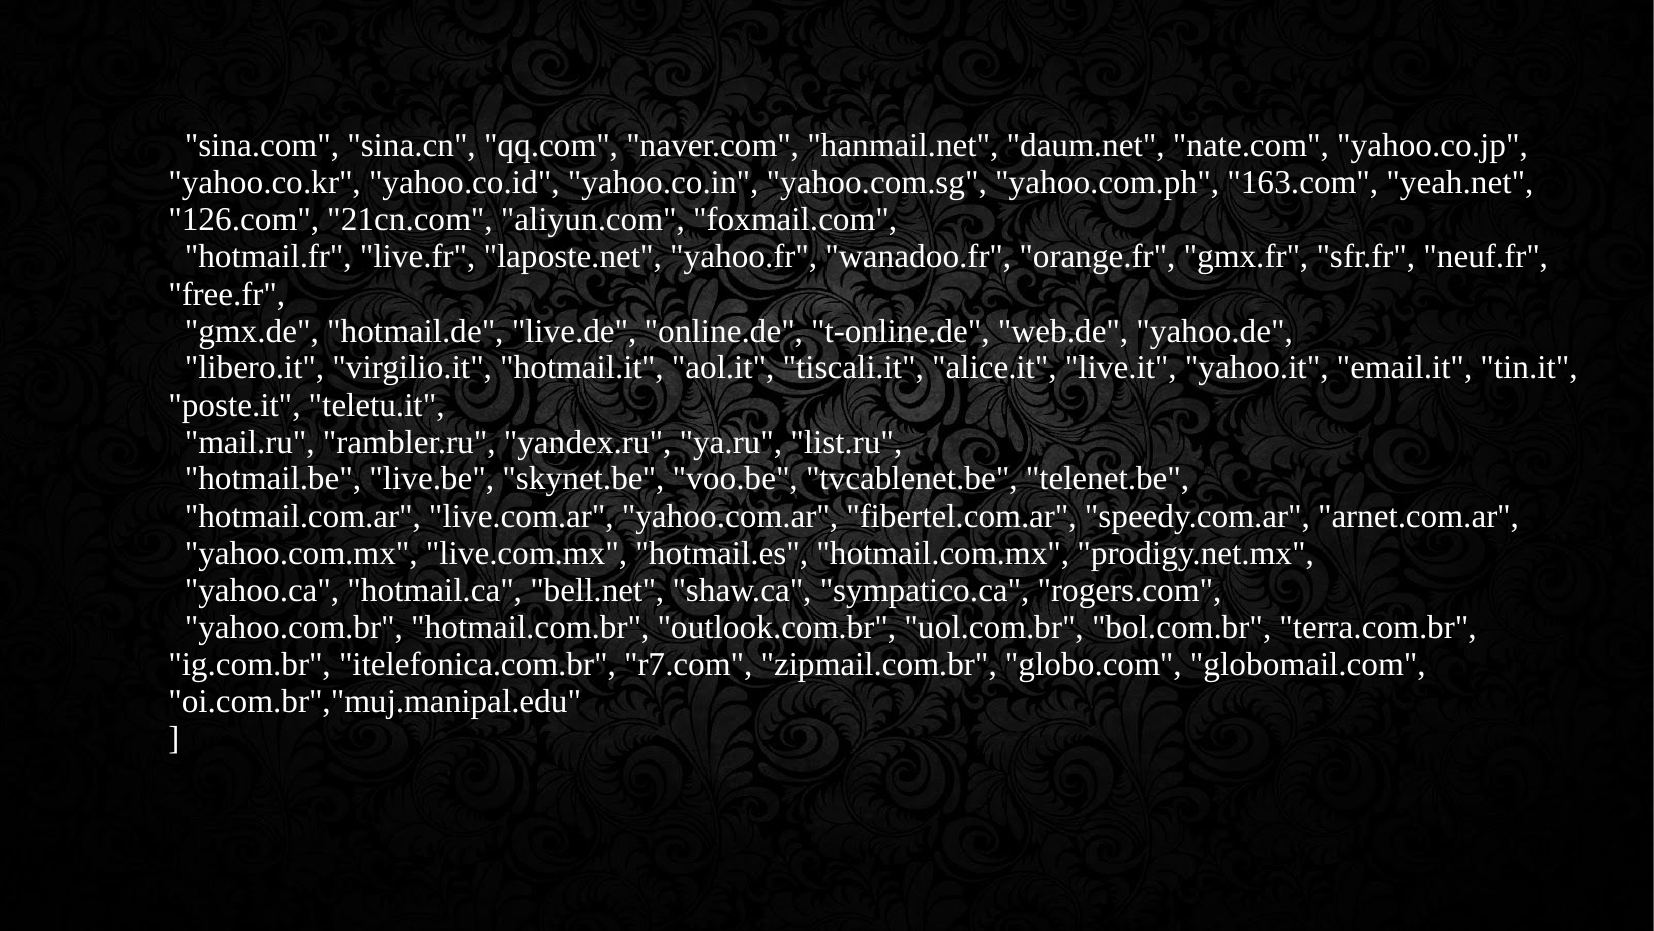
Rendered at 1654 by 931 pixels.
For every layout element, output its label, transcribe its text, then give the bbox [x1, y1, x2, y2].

picture [0, 0, 1654, 931]
text_box "sina.com", "sina.cn", "qq.com", "naver.com", "hanmail.net", "daum.net", "nate.com", "yahoo.co.jp", "yahoo.co.kr", "yahoo.co.id", "yahoo.co.in", "yahoo.com.sg", "yahoo.com.ph", "163.com", "yeah.net", "126.com", "21cn.com", "aliyun.com", "foxmail.com", "hotmail.fr", "live.fr", "laposte.net", "yahoo.fr", "wanadoo.fr", "orange.fr", "gmx.fr", "sfr.fr", "neuf.fr", "free.fr", "gmx.de", "hotmail.de", "live.de", "online.de", "t-online.de", "web.de", "yahoo.de", "libero.it", "virgilio.it", "hotmail.it", "aol.it", "tiscali.it", "alice.it", "live.it", "yahoo.it", "email.it", "tin.it", "poste.it", "teletu.it", "mail.ru", "rambler.ru", "yandex.ru", "ya.ru", "list.ru", "hotmail.be", "live.be", "skynet.be", "voo.be", "tvcablenet.be", "telenet.be", "hotmail.com.ar", "live.com.ar", "yahoo.com.ar", "fibertel.com.ar", "speedy.com.ar", "arnet.com.ar", "yahoo.com.mx", "live.com.mx", "hotmail.es", "hotmail.com.mx", "prodigy.net.mx", "yahoo.ca", "hotmail.ca", "bell.net", "shaw.ca", "sympatico.ca", "rogers.com", "yahoo.com.br", "hotmail.com.br", "outlook.com.br", "uol.com.br", "bol.com.br", "terra.com.br", "ig.com.br", "itelefonica.com.br", "r7.com", "zipmail.com.br", "globo.com", "globomail.com", "oi.com.br","muj.manipal.edu" ] [153, 82, 1630, 802]
